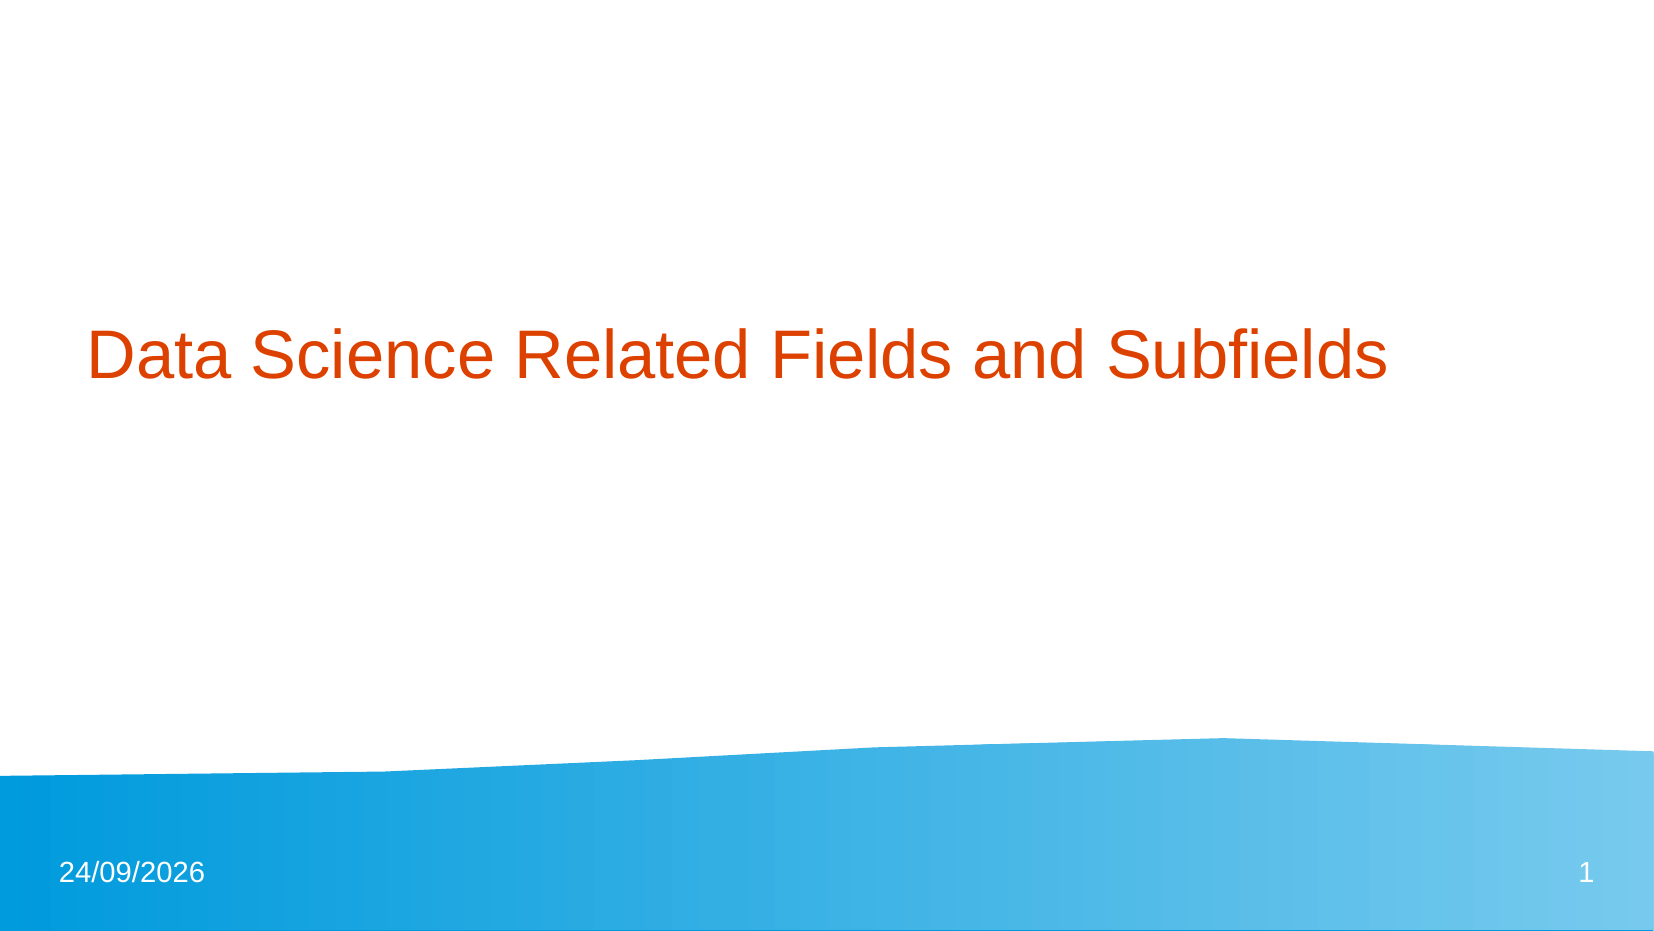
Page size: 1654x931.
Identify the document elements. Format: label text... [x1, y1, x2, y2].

title Data Science Related Fields and Subfields [0, 265, 1477, 443]
